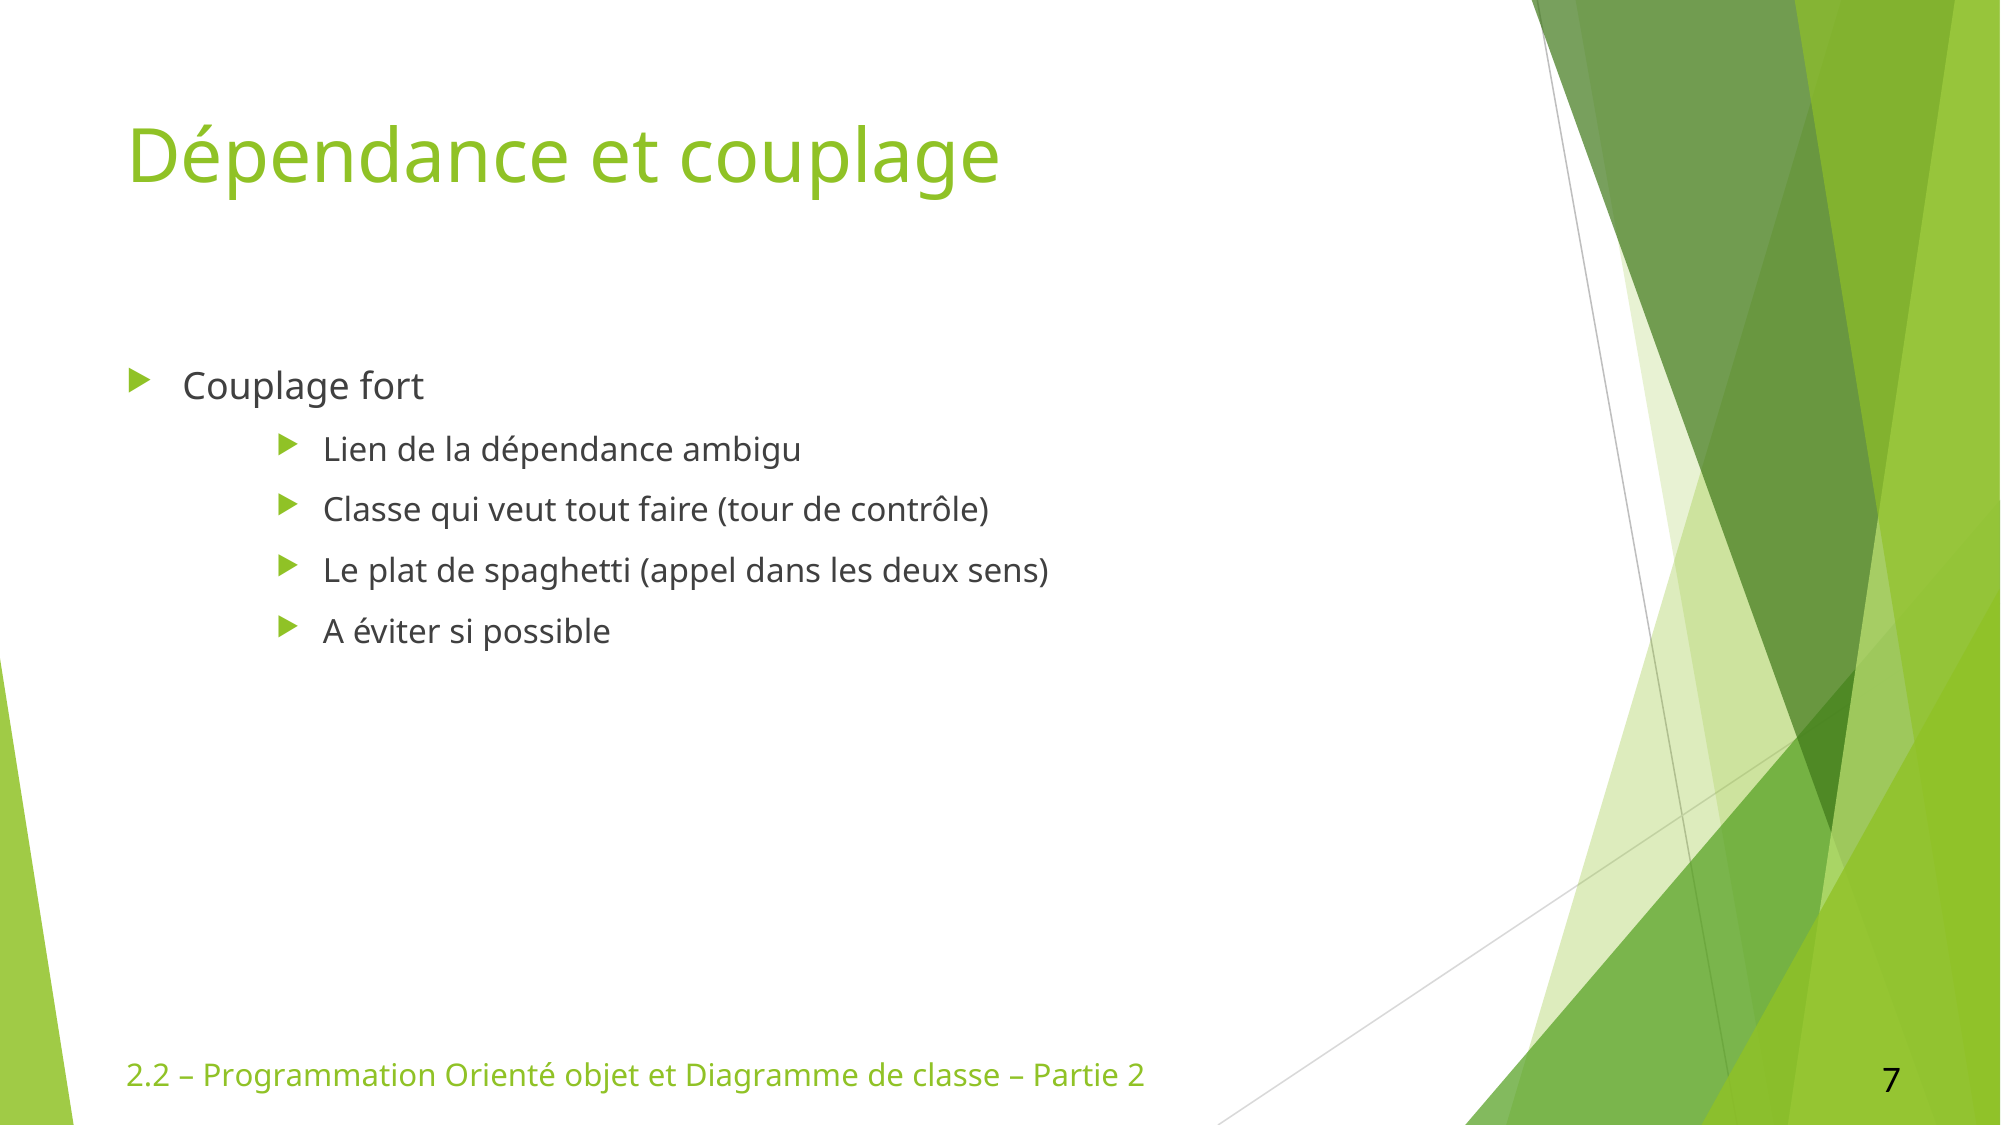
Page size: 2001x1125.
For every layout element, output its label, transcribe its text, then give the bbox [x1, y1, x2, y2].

list Couplage fort Lien de la dépendance ambigu Classe qui veut tout faire (tour de contrôle) Le plat de spaghetti (appel dans les deux sens) A éviter si possible [111, 354, 1522, 992]
text_box 2.2 – Programmation Orienté objet et Diagramme de classe – Partie 2 [111, 1047, 1210, 1109]
title Dépendance et couplage [111, 99, 1522, 317]
text_box [1866, 1047, 1979, 1108]
